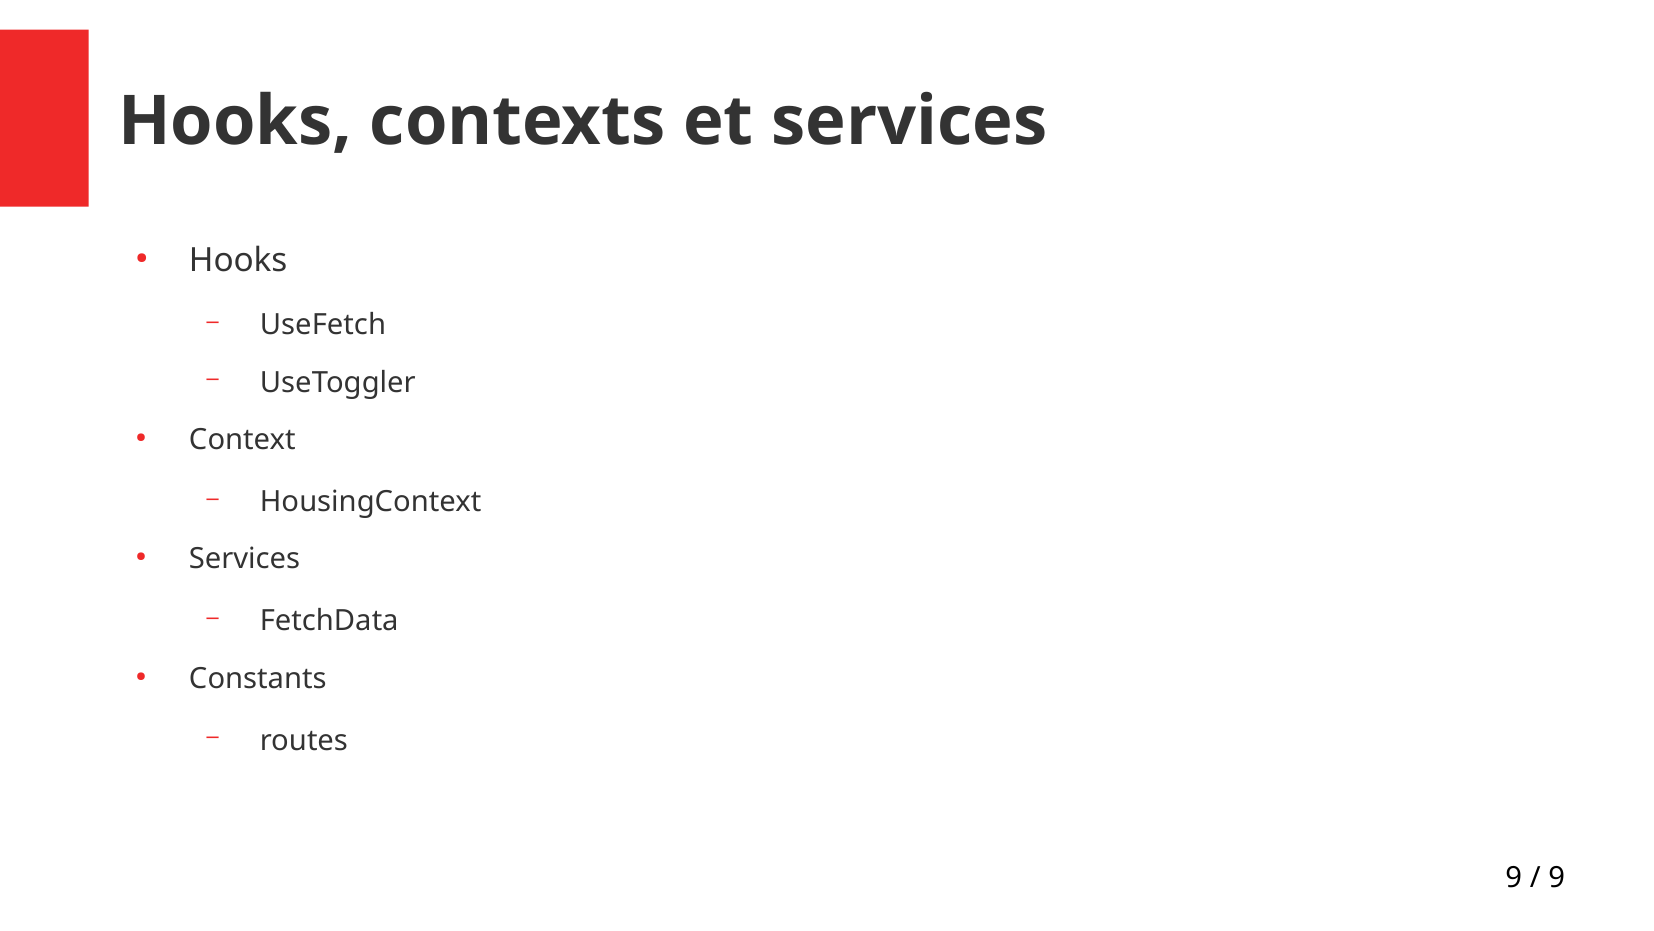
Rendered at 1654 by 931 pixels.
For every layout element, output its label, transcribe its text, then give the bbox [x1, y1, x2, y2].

list Hooks UseFetch UseToggler Context HousingContext Services FetchData Constants routes [118, 236, 1595, 798]
title Hooks, contexts et services [118, 29, 1595, 207]
